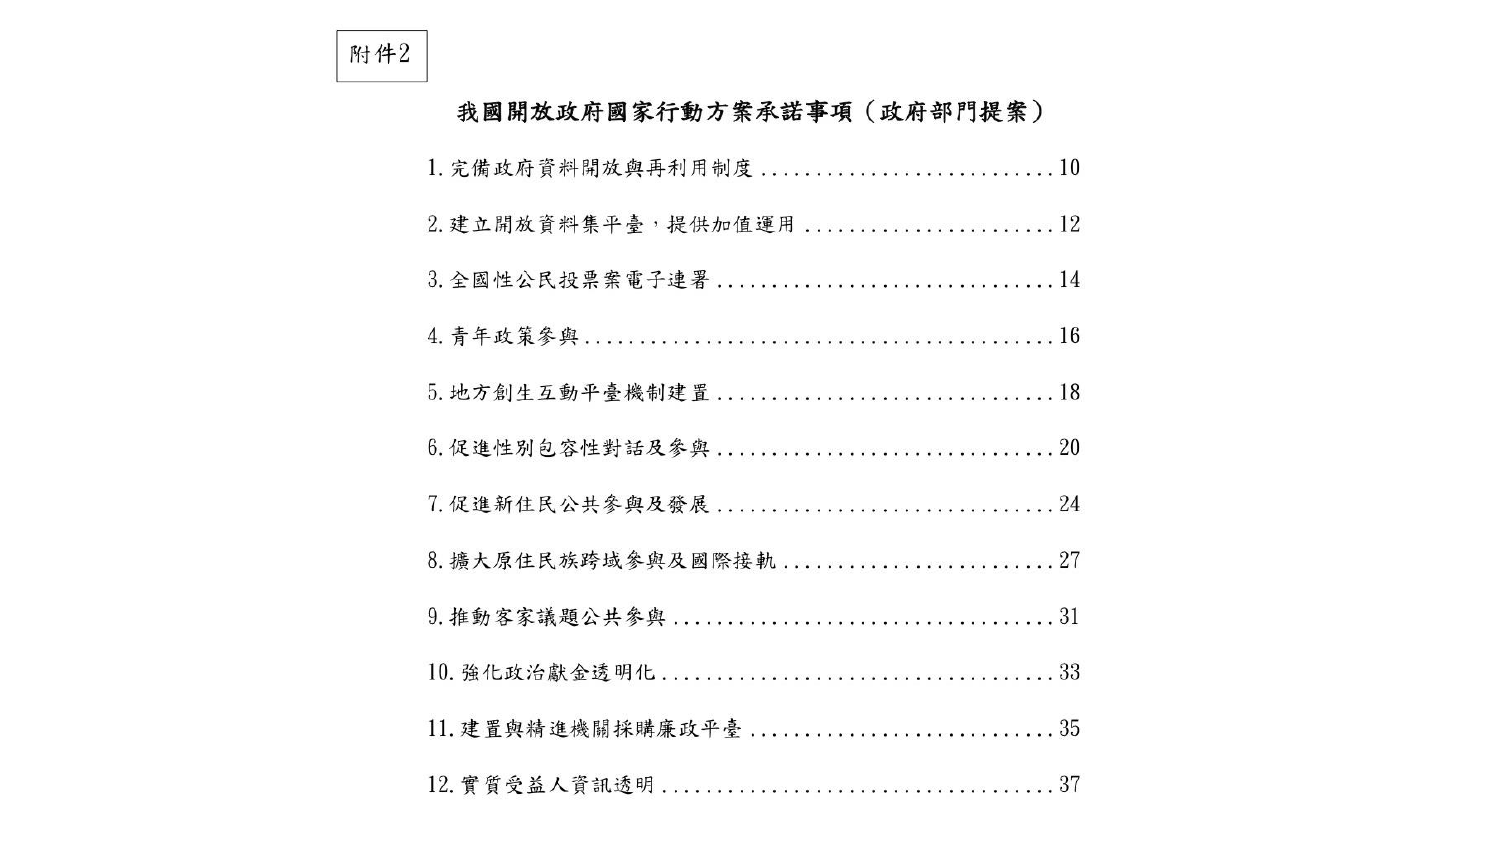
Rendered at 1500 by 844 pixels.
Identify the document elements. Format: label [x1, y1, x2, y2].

picture [237, 24, 1263, 819]
